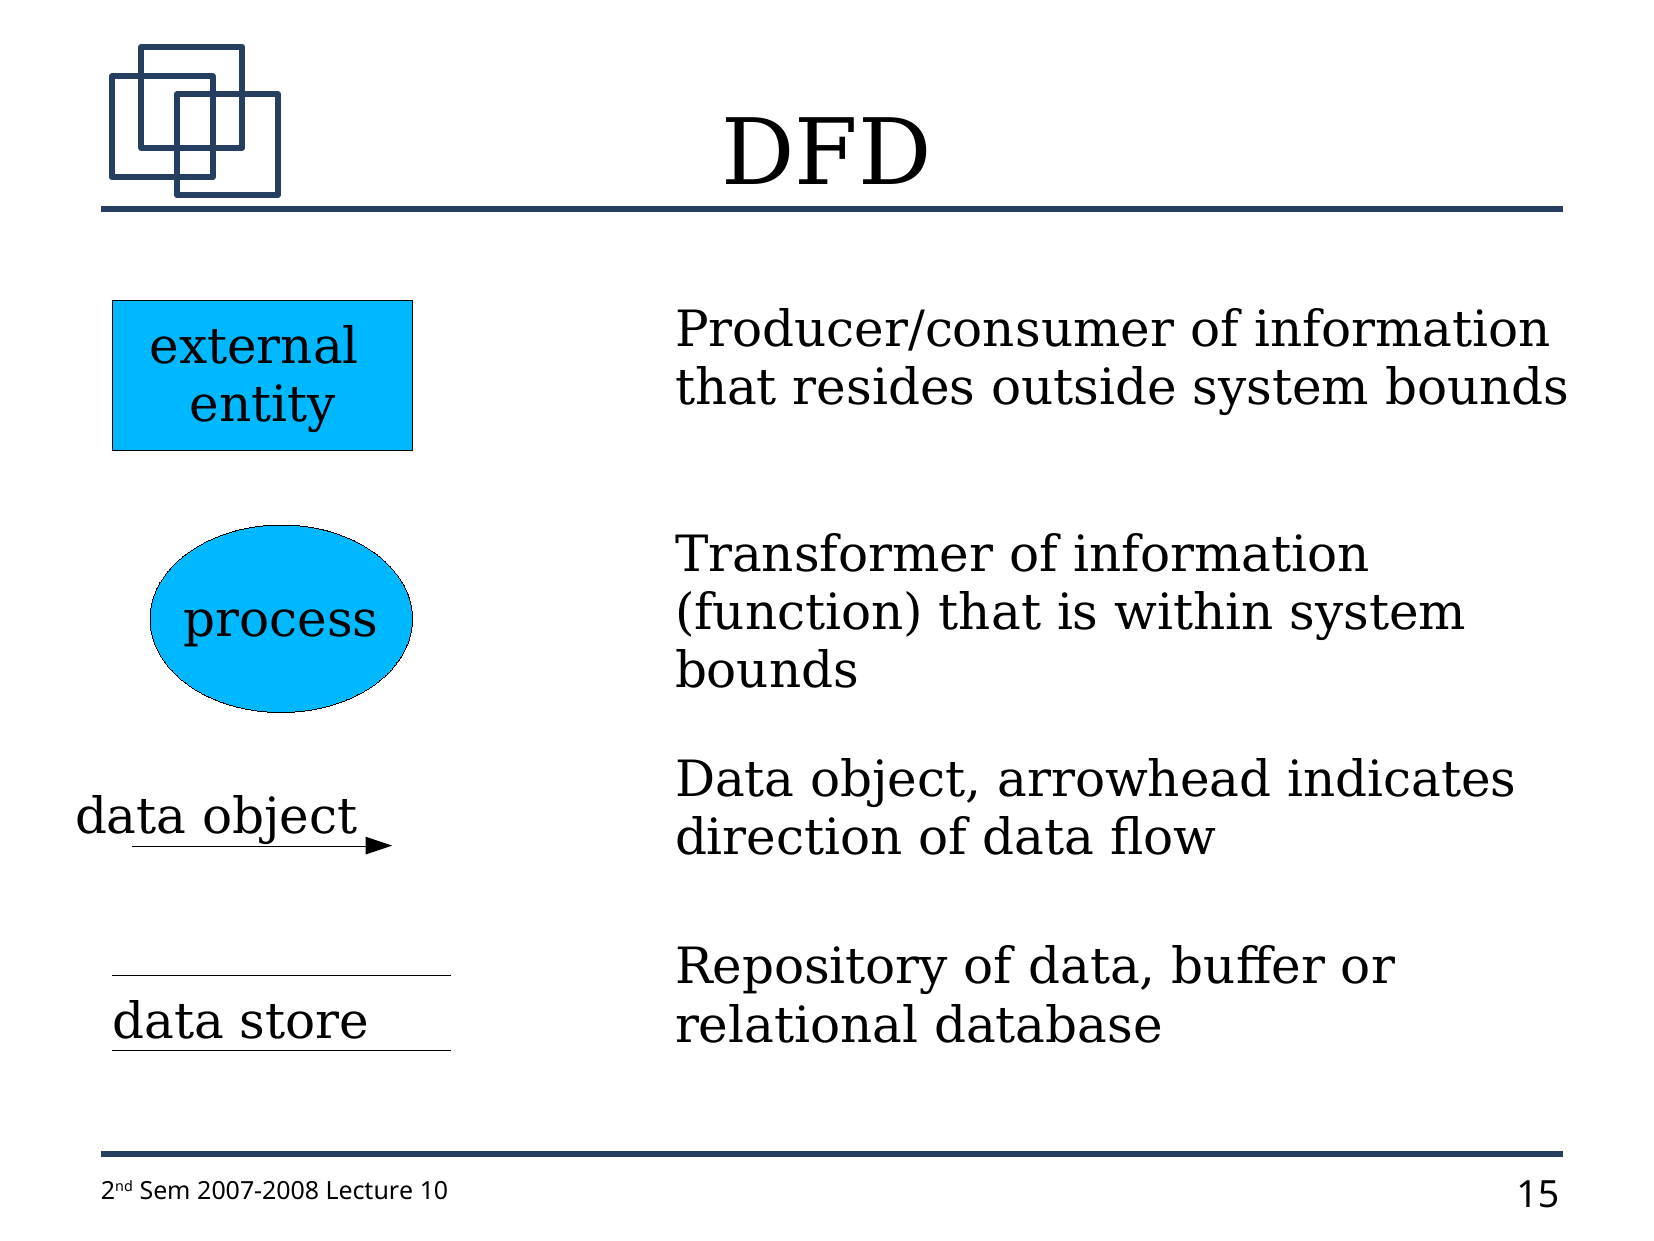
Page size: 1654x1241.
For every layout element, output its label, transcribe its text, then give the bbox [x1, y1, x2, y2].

text_box data object [75, 787, 376, 846]
text_box Data object, arrowhead indicates direction of data flow [675, 750, 1576, 867]
text_box process [150, 525, 413, 713]
text_box Producer/consumer of information that resides outside system bounds [675, 300, 1576, 417]
text_box Transformer of information (function) that is within system bounds [675, 525, 1576, 700]
text_box external entity [112, 300, 413, 451]
text_box Repository of data, buffer or relational database [675, 937, 1576, 1055]
text_box data store [112, 991, 451, 1051]
title DFD [82, 49, 1571, 257]
